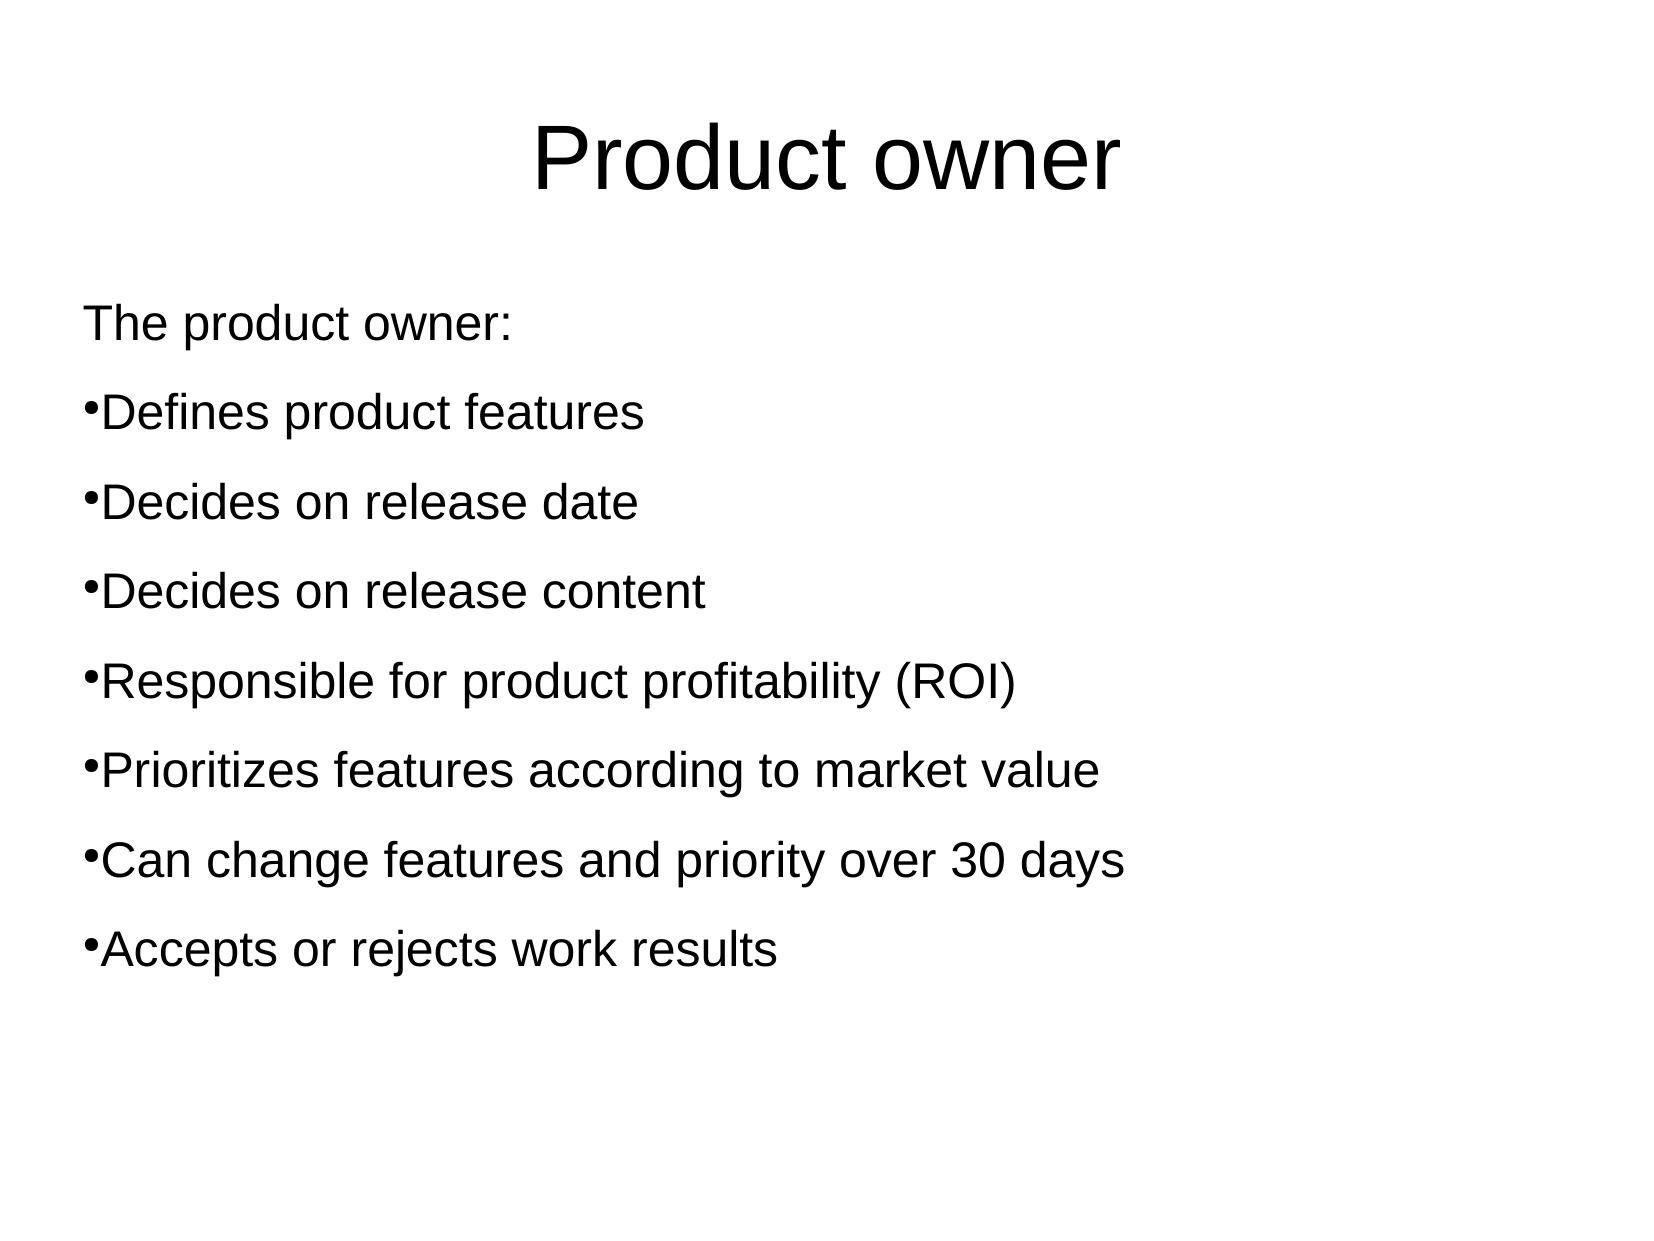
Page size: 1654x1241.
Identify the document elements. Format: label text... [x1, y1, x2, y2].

list The product owner: Defines product features Decides on release date Decides on release content Responsible for product profitability (ROI) Prioritizes features according to market value Can change features and priority over 30 days Accepts or rejects work results [82, 290, 1571, 1010]
title Product owner [82, 49, 1571, 257]
